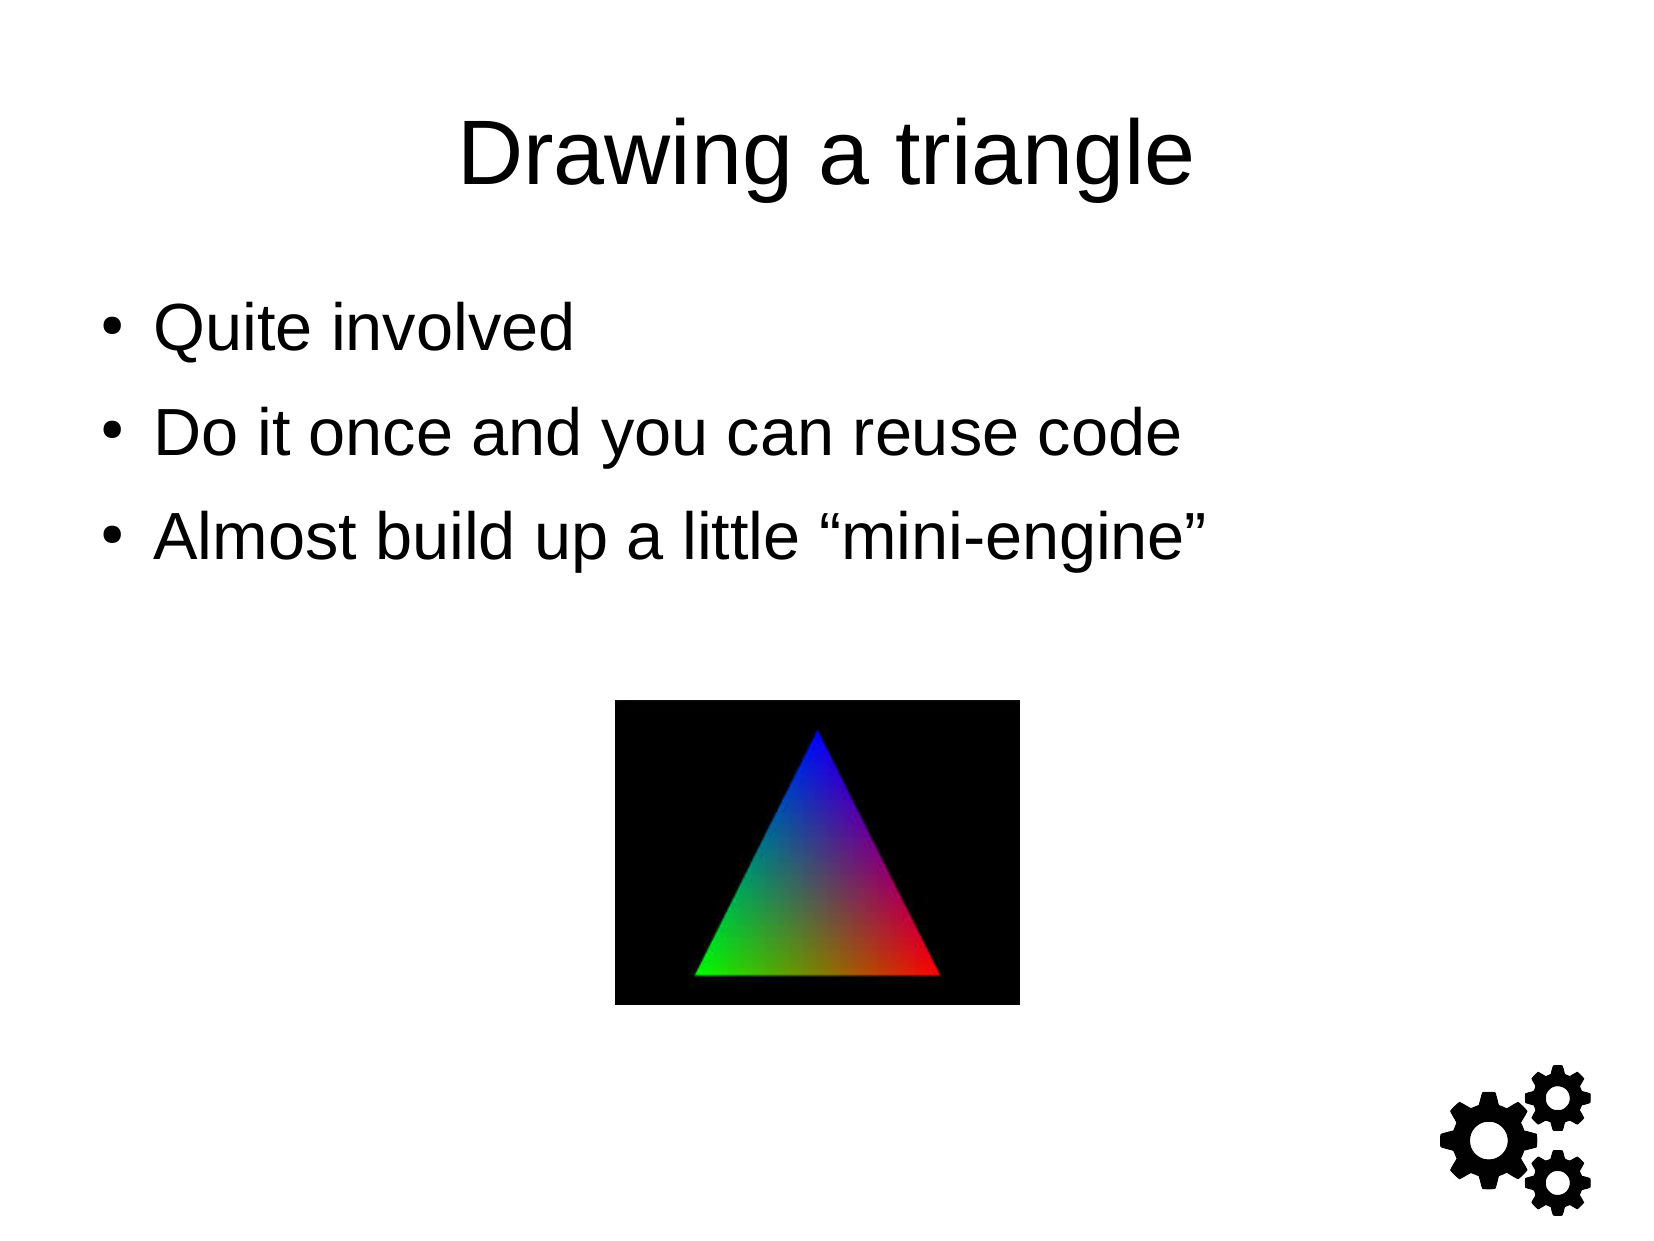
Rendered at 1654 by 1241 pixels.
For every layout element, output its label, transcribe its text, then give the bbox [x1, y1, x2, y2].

title Drawing a triangle [82, 49, 1571, 257]
picture [615, 700, 1020, 1006]
picture [1440, 1065, 1591, 1216]
list Quite involved Do it once and you can reuse code Almost build up a little “mini-engine” [82, 290, 1571, 1010]
